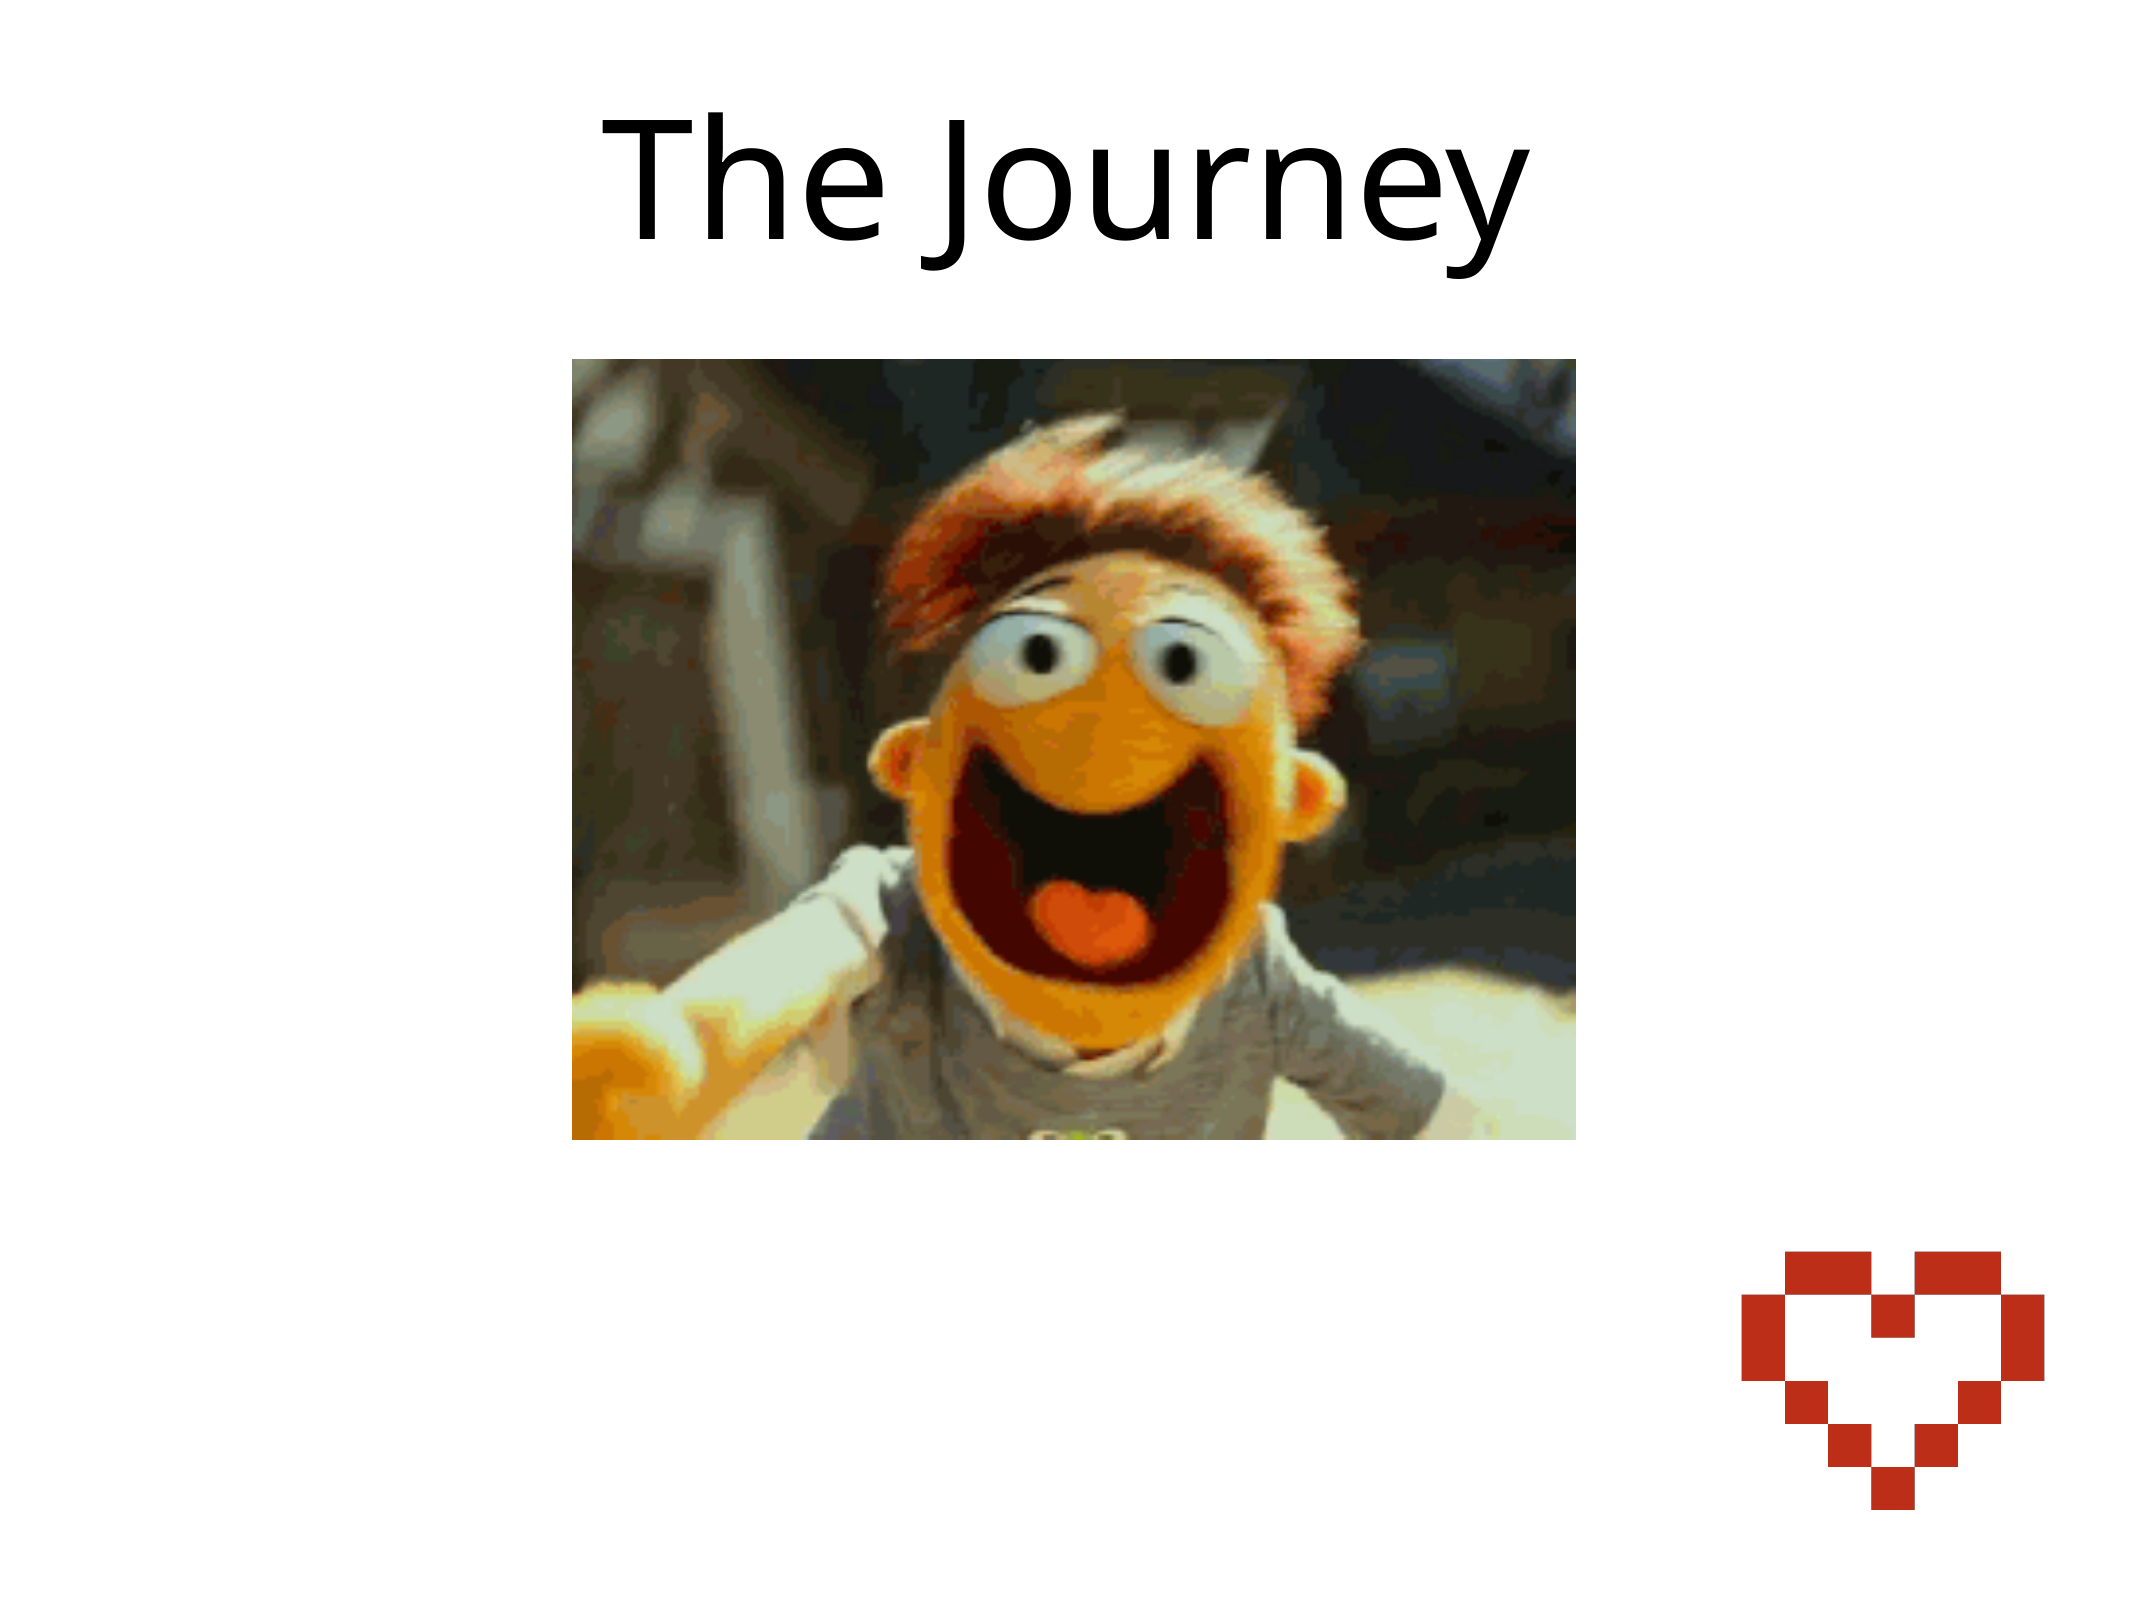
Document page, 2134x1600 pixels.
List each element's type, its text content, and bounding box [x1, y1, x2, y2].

picture [1721, 1209, 2065, 1552]
text_box The Journey [208, 54, 1926, 845]
picture [572, 359, 1576, 1141]
